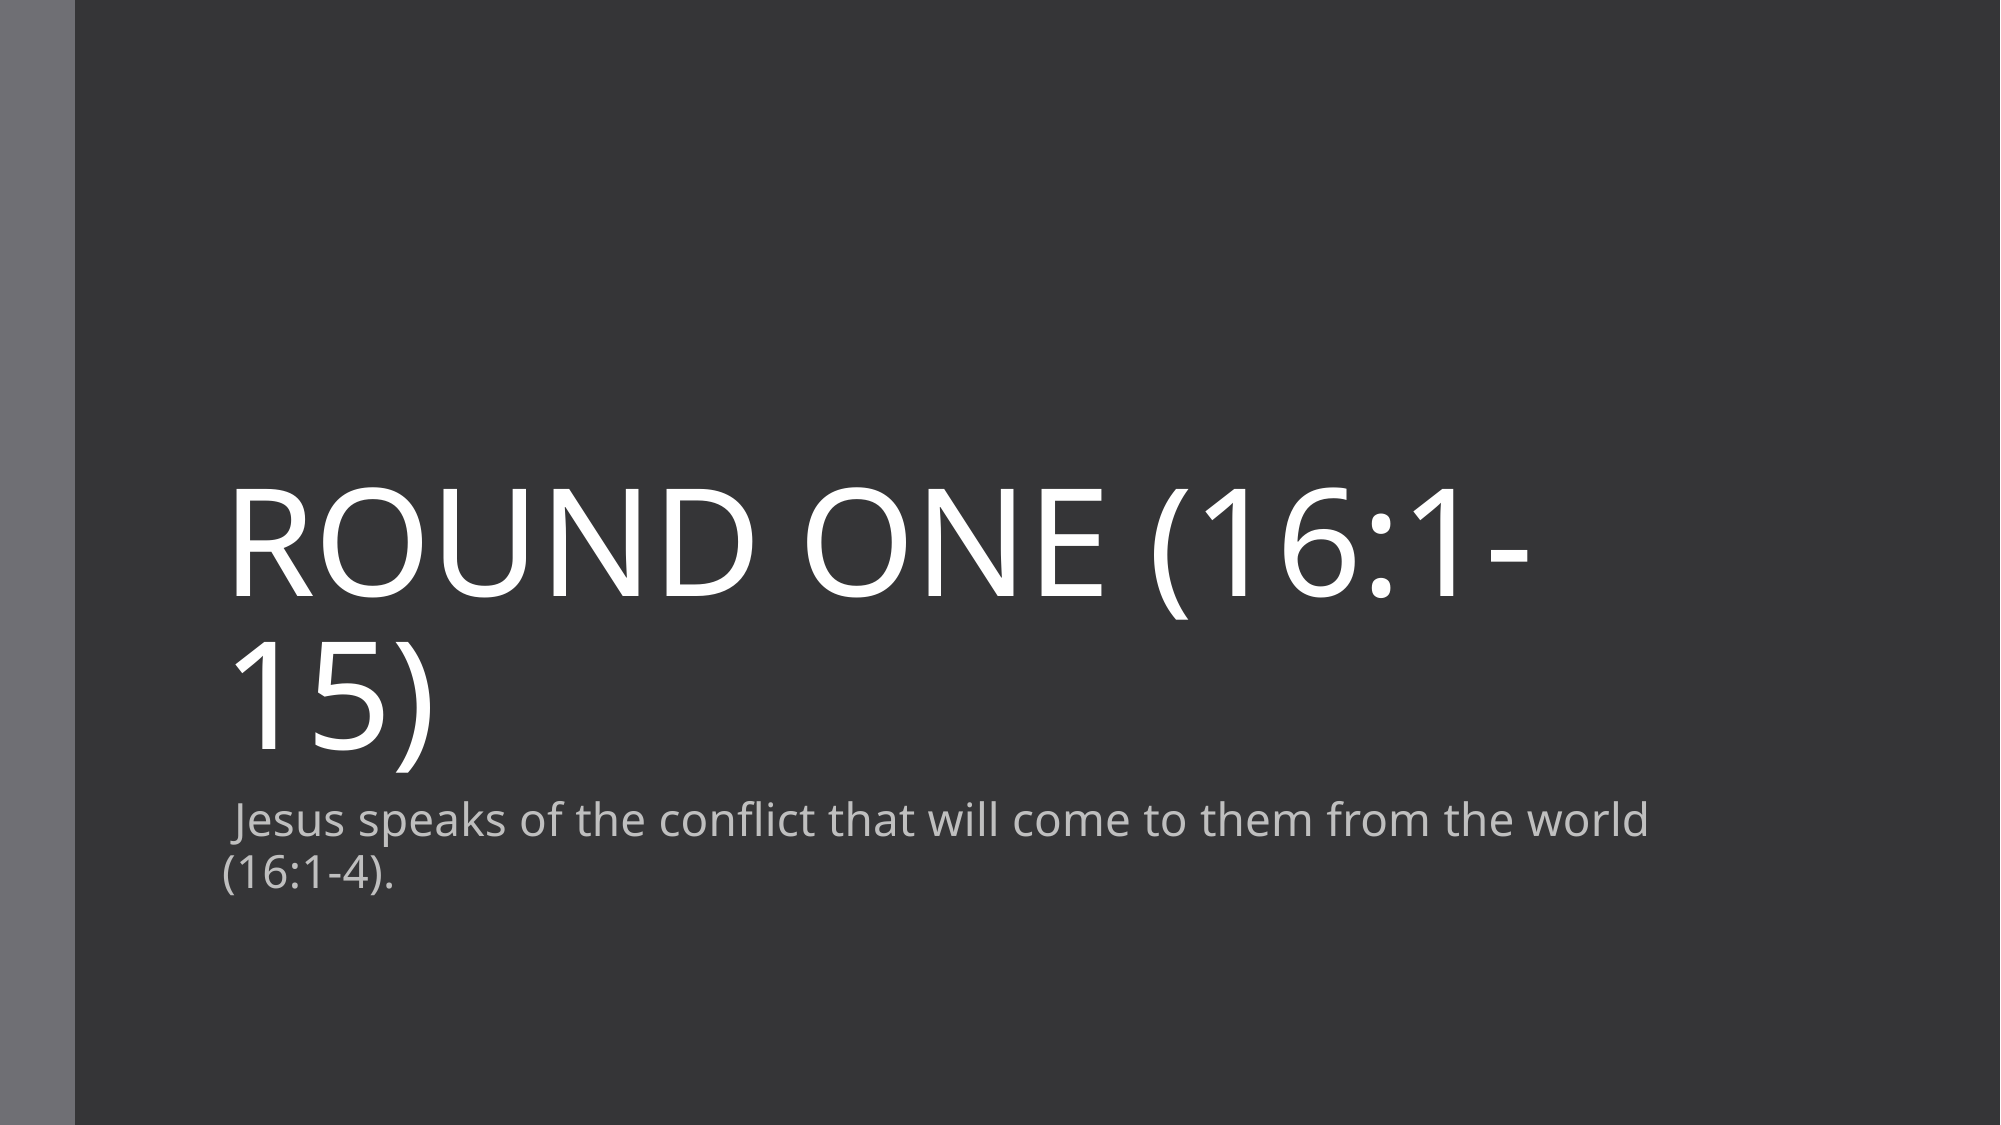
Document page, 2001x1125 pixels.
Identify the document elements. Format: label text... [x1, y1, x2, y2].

subtitle Jesus speaks of the conflict that will come to them from the world (16:1-4). [206, 787, 1752, 1066]
title ROUND ONE (16:1-15) [206, 124, 1752, 787]
